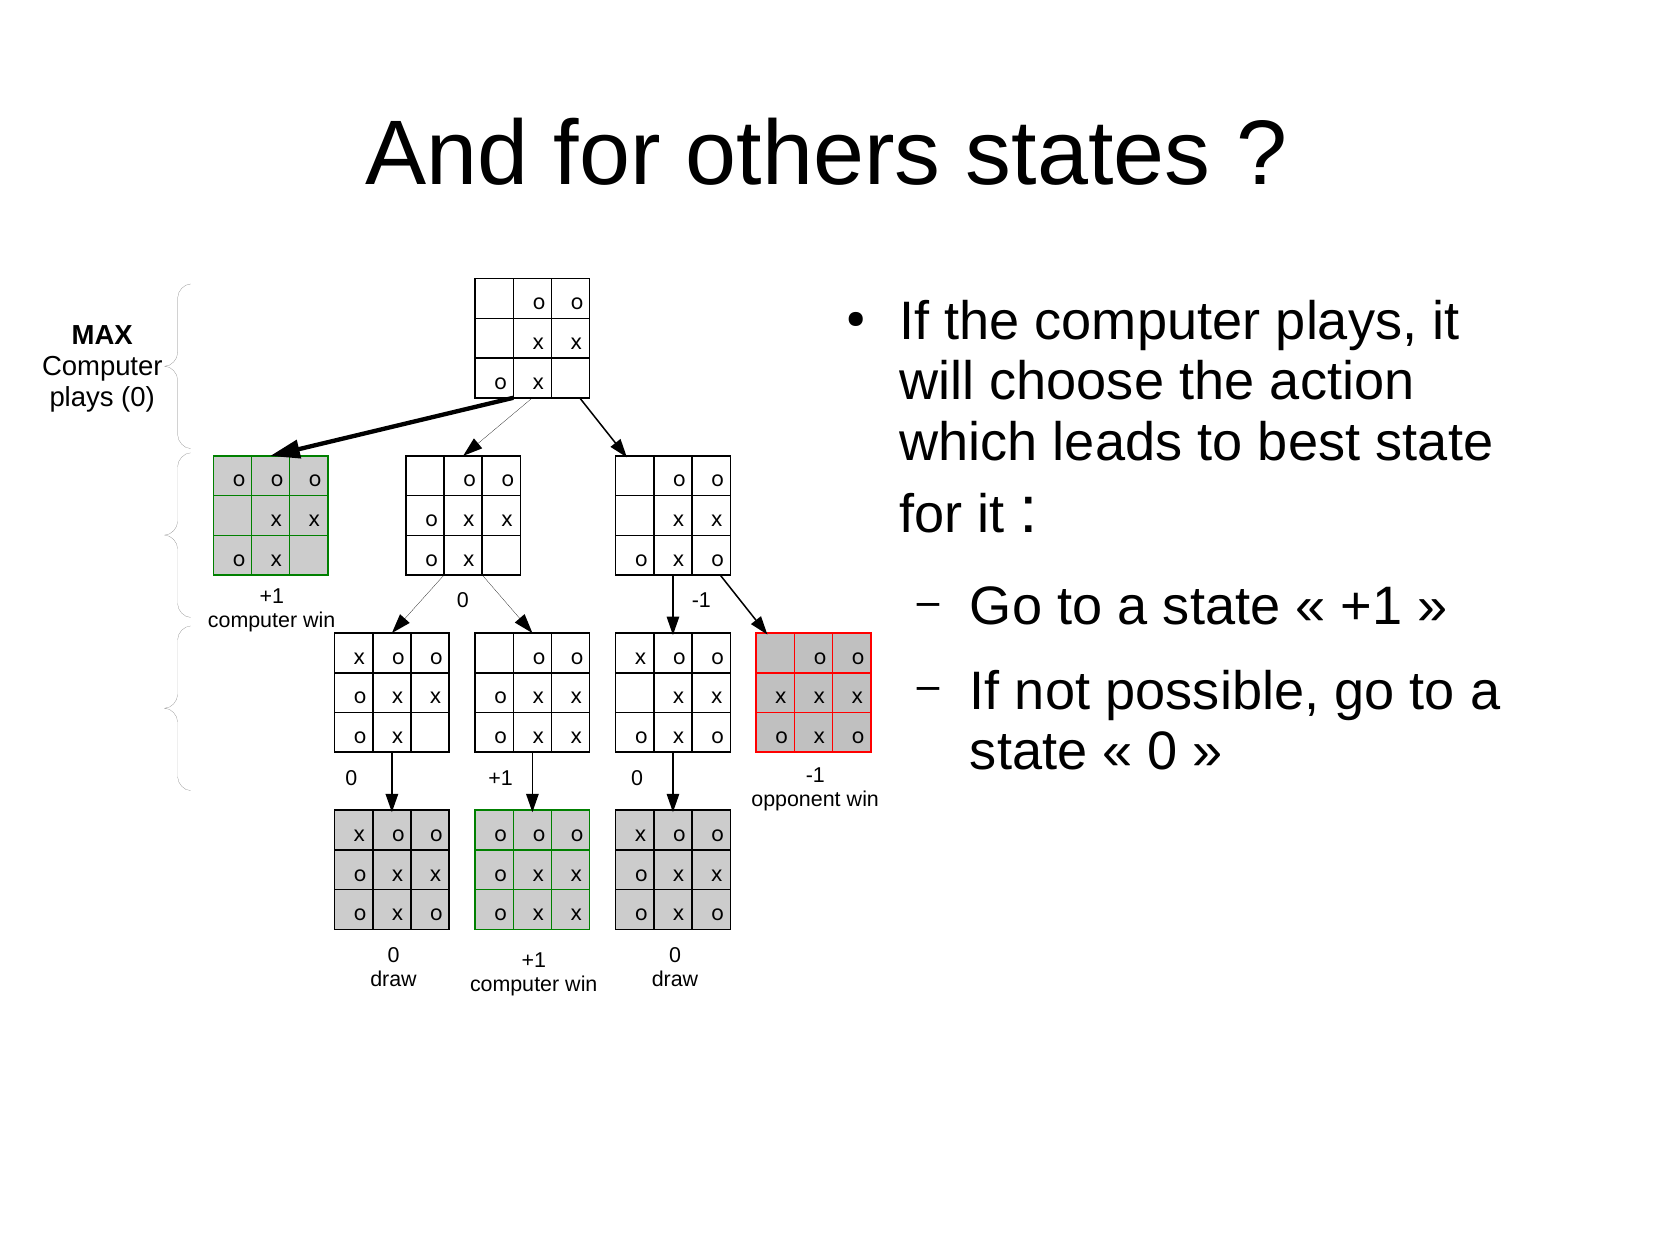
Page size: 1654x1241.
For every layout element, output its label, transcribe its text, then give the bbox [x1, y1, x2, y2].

title And for others states ? [82, 49, 1571, 257]
list If the computer plays, it will choose the action which leads to best state for it : Go to a state « +1 » If not possible, go to a state « 0 » [1158, 290, 1539, 1010]
chart [11, 248, 1158, 1056]
